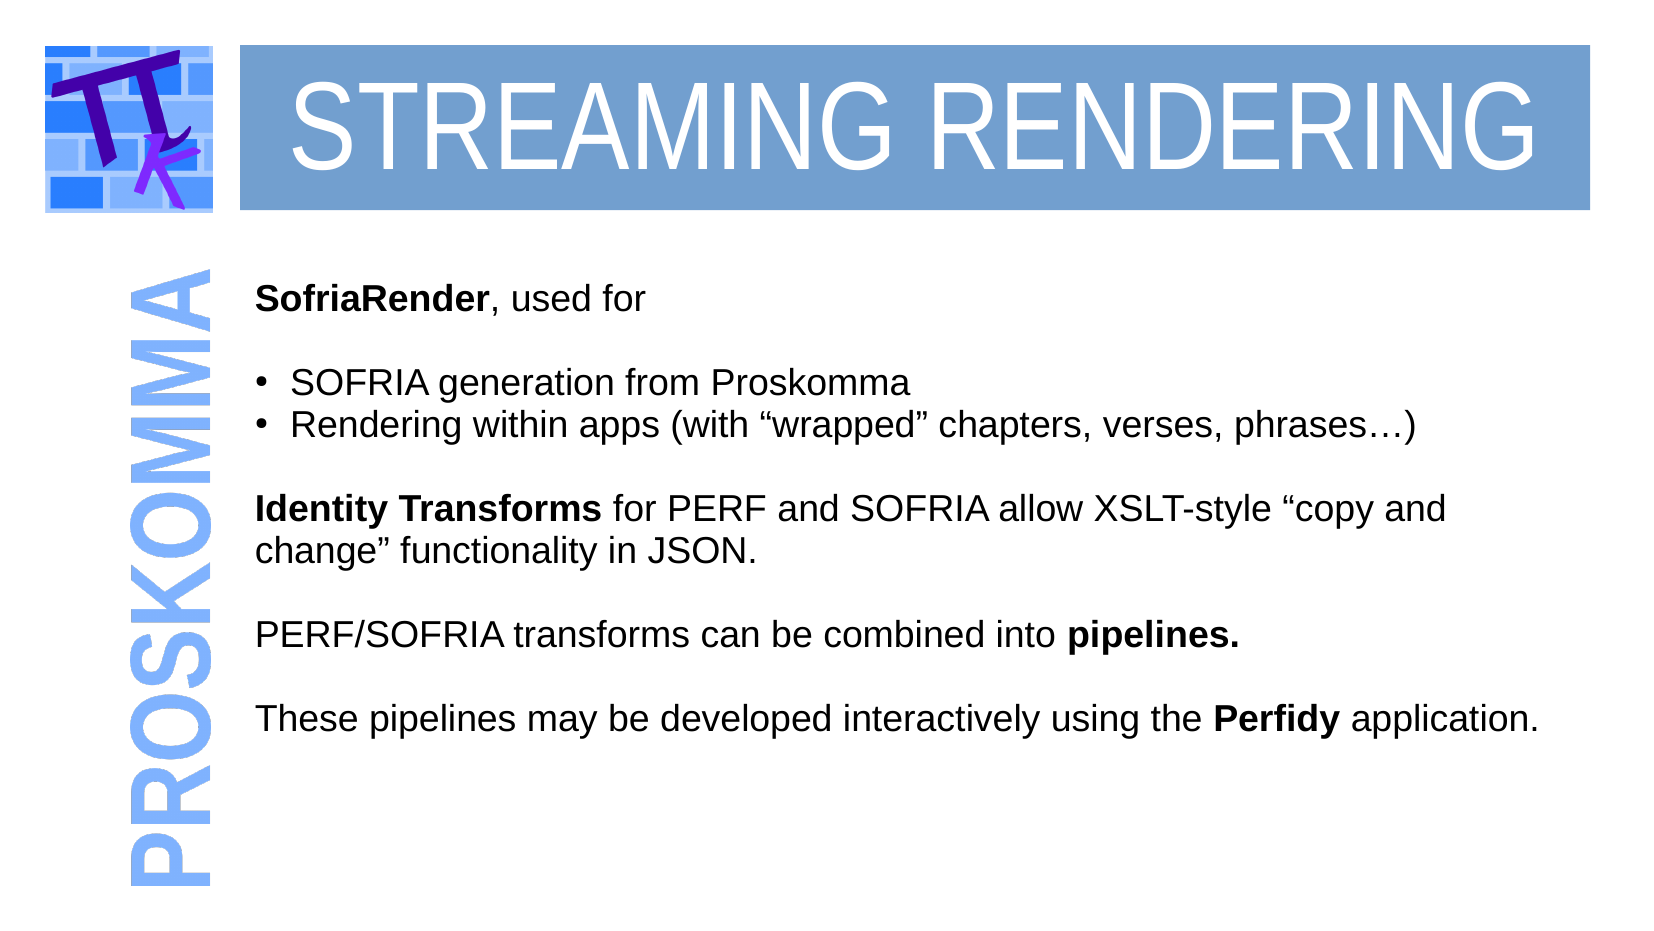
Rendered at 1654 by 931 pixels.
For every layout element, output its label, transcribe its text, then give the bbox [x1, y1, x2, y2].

text_box STREAMING RENDERING [240, 45, 1591, 211]
picture [130, 269, 211, 886]
text_box SofriaRender, used for SOFRIA generation from Proskomma Rendering within apps (with “wrapped” chapters, verses, phrases…) Identity Transforms for PERF and SOFRIA allow XSLT-style “copy and change” functionality in JSON. PERF/SOFRIA transforms can be combined into pipelines. These pipelines may be developed interactively using the Perfidy application. [240, 270, 1591, 747]
picture [45, 46, 213, 213]
